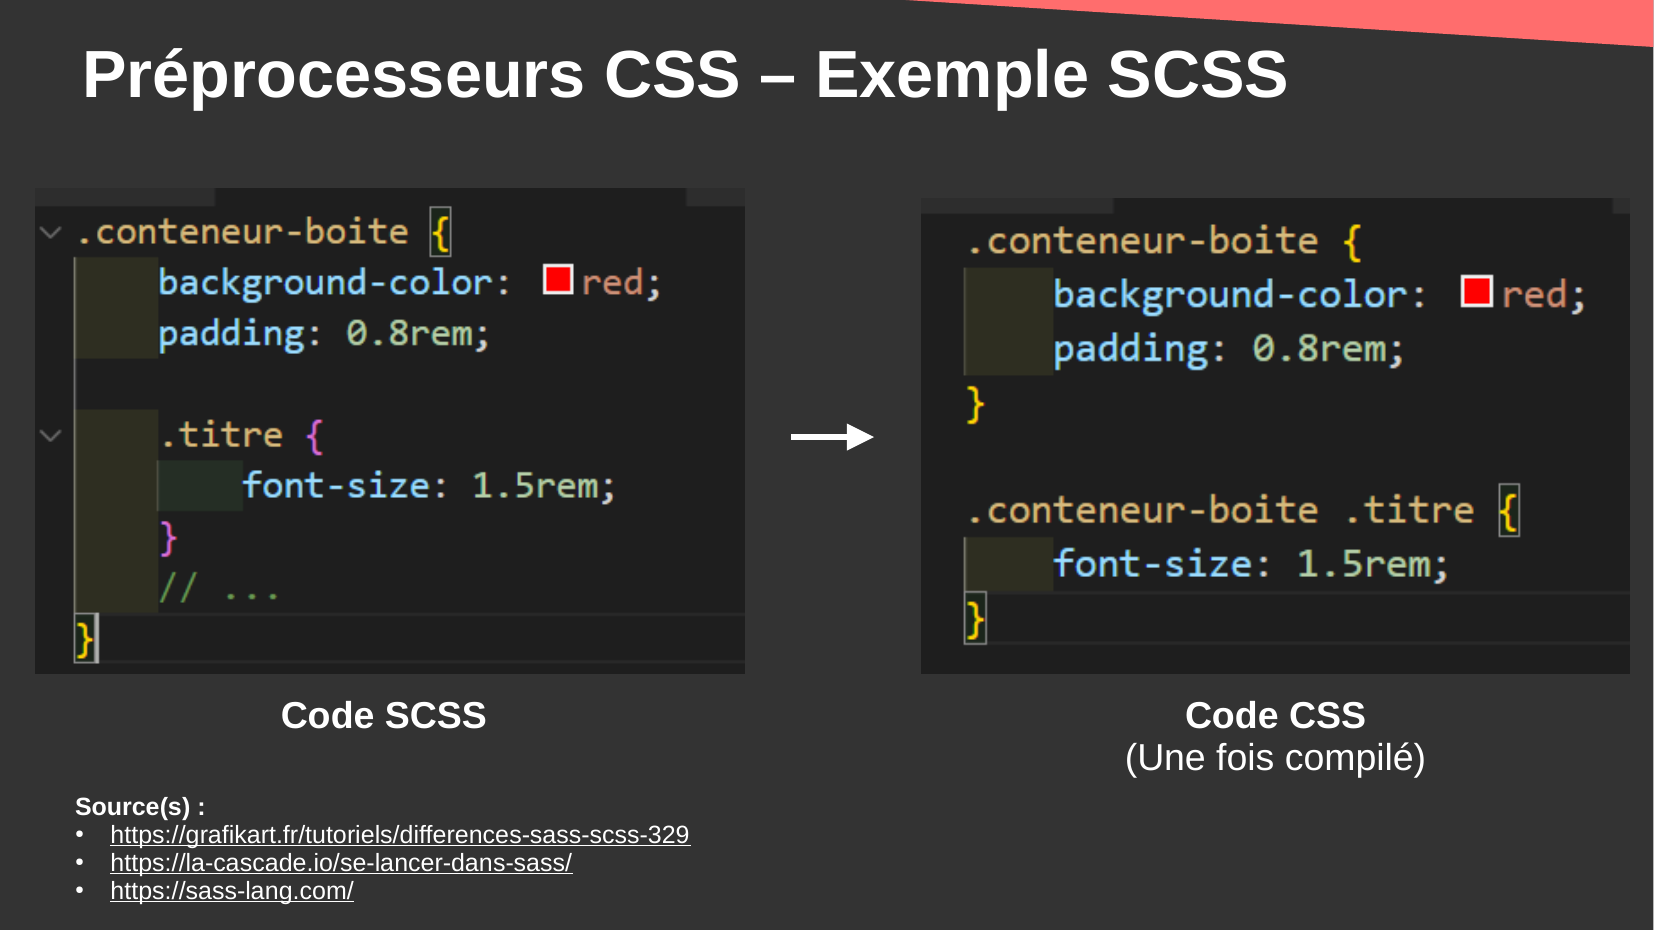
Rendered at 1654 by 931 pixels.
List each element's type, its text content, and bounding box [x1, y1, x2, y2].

picture [921, 198, 1630, 674]
title Préprocesseurs CSS – Exemple SCSS [82, 37, 1571, 114]
text_box [905, 0, 1654, 48]
text_box Source(s) : https://grafikart.fr/tutoriels/differences-sass-scss-329 https://la-cascade.io/se-lancer-dans-sass/ https://sass-lang.com/ [60, 785, 1546, 929]
text_box Code CSS (Une fois compilé) [1068, 687, 1483, 785]
picture [35, 188, 745, 674]
text_box Code SCSS [177, 687, 591, 745]
